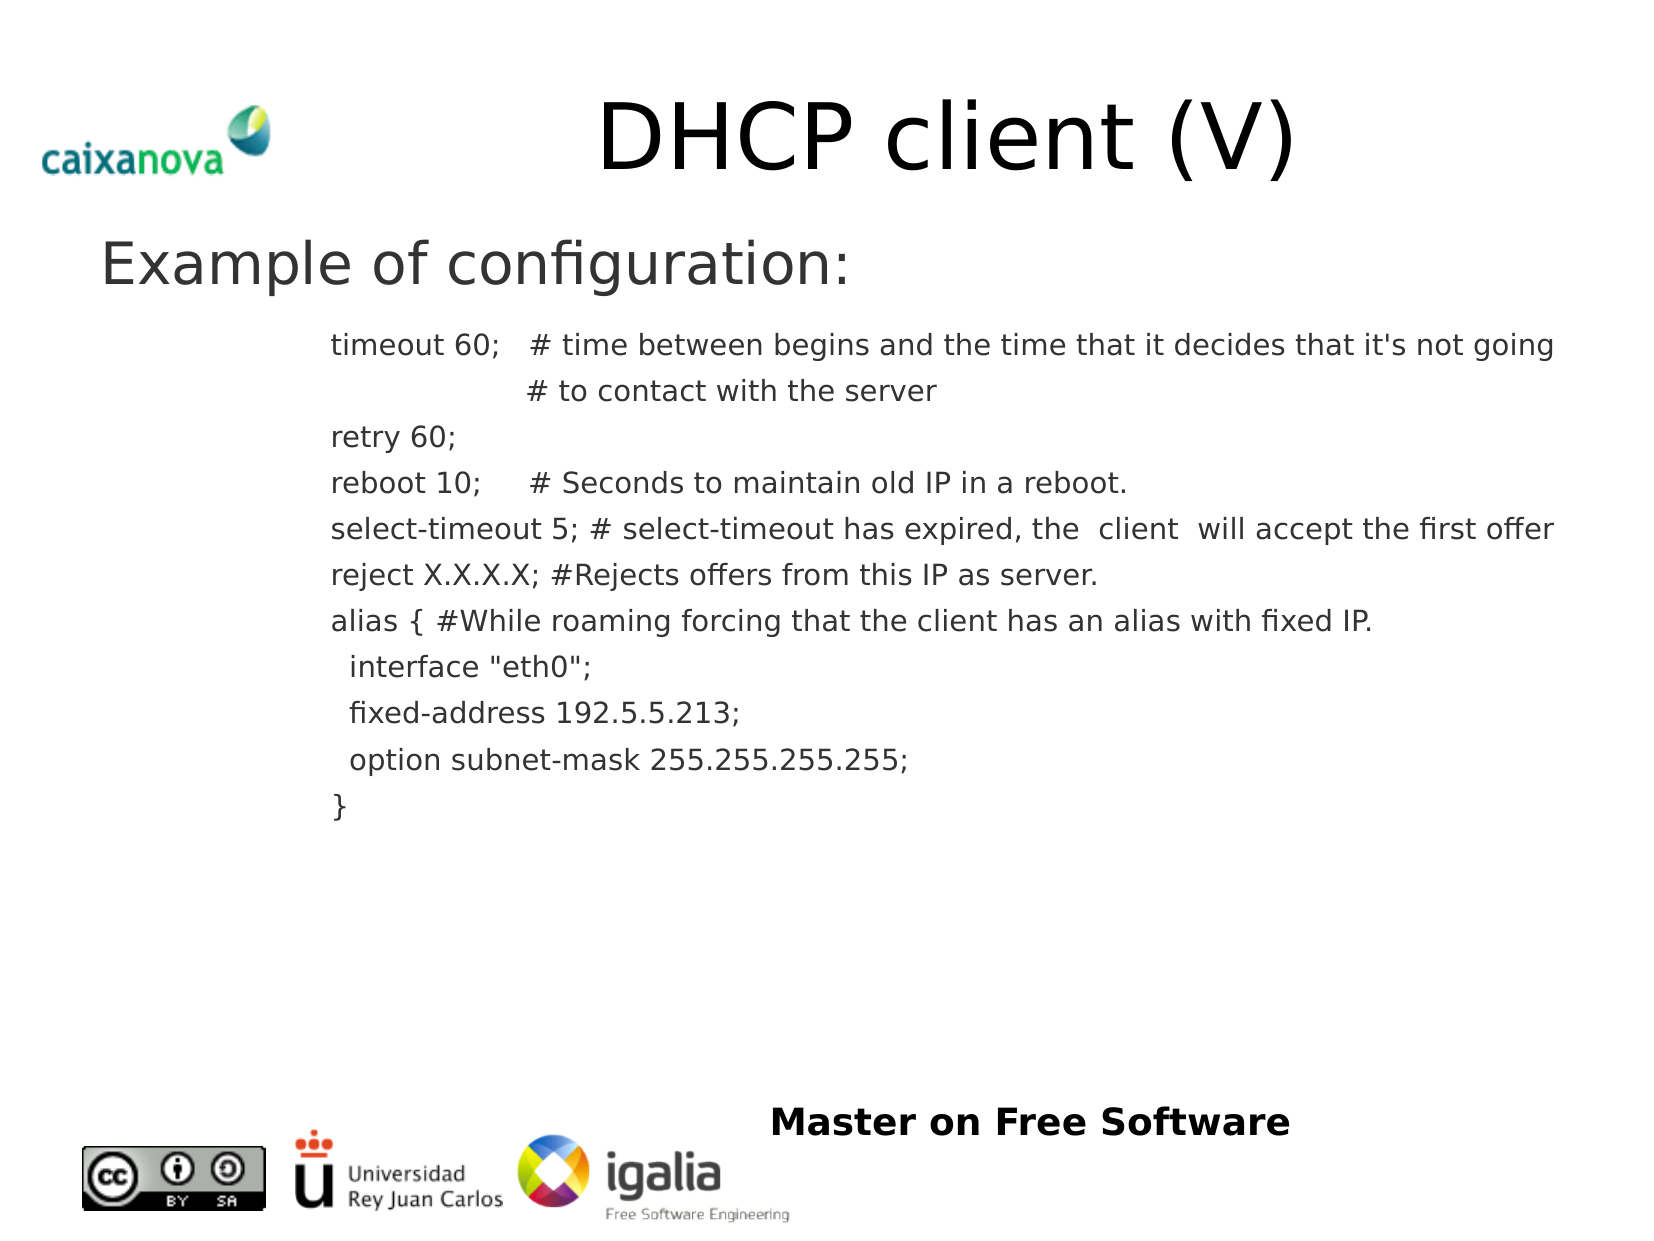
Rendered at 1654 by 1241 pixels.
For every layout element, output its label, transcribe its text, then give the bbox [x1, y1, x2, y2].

picture [82, 1146, 266, 1211]
picture [295, 1121, 811, 1235]
picture [29, 73, 284, 207]
list Example of configuration: timeout 60; # time between begins and the time that it decides that it's not going # to contact with the server retry 60; reboot 10; # Seconds to maintain old IP in a reboot. select-timeout 5; # select-timeout has expired, the client will accept the first offer reject X.X.X.X; #Rejects offers from this IP as server. alias { #While roaming forcing that the client has an alias with fixed IP. interface "eth0"; fixed-address 192.5.5.213; option subnet-mask 255.255.255.255; } [82, 230, 1571, 1034]
title DHCP client (V) [295, 38, 1601, 237]
